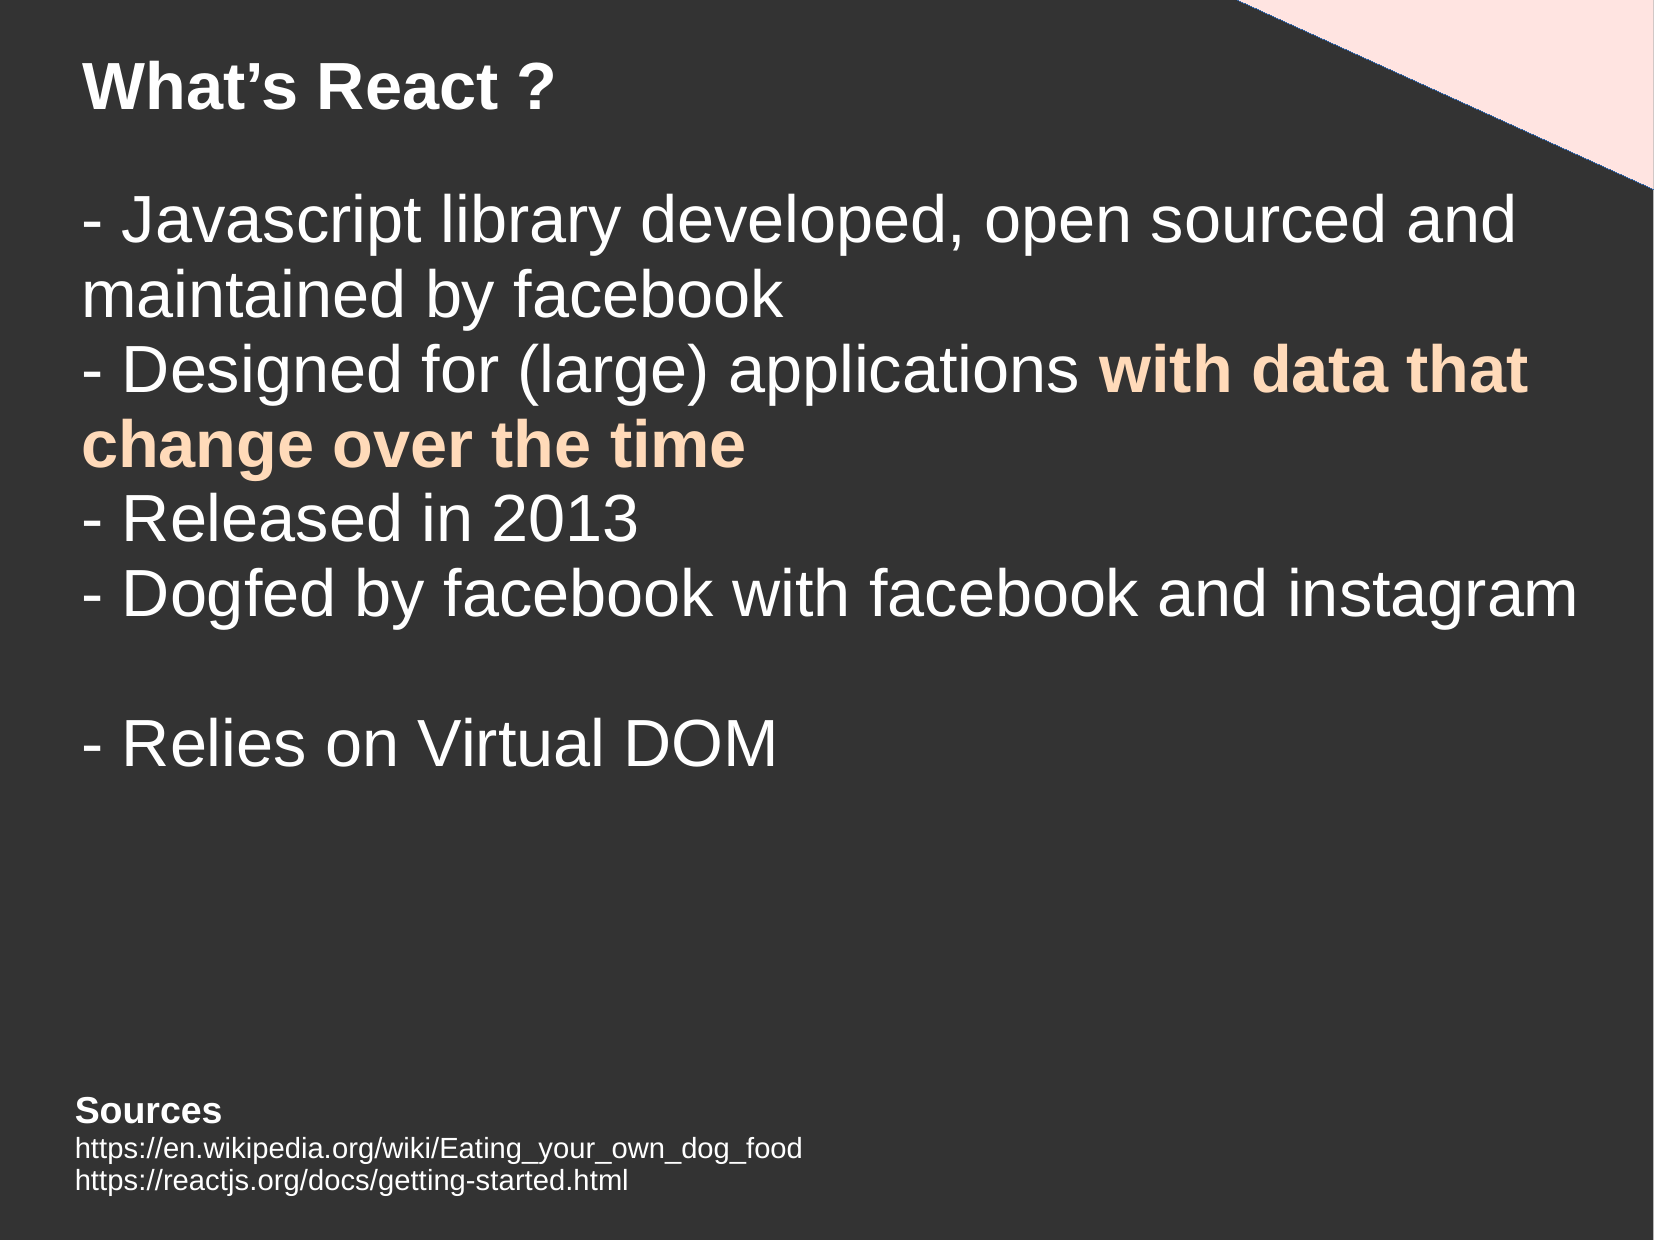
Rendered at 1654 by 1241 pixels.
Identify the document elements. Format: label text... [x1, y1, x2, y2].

title - Javascript library developed, open sourced and maintained by facebook - Designed for (large) applications with data that change over the time - Released in 2013 - Dogfed by facebook with facebook and instagram - Relies on Virtual DOM [81, 182, 1621, 874]
title What’s React ? [82, 49, 1569, 152]
text_box [1237, 0, 1654, 190]
text_box Sources https://en.wikipedia.org/wiki/Eating_your_own_dog_food https://reactjs.org/docs/getting-started.html [60, 1082, 1546, 1231]
